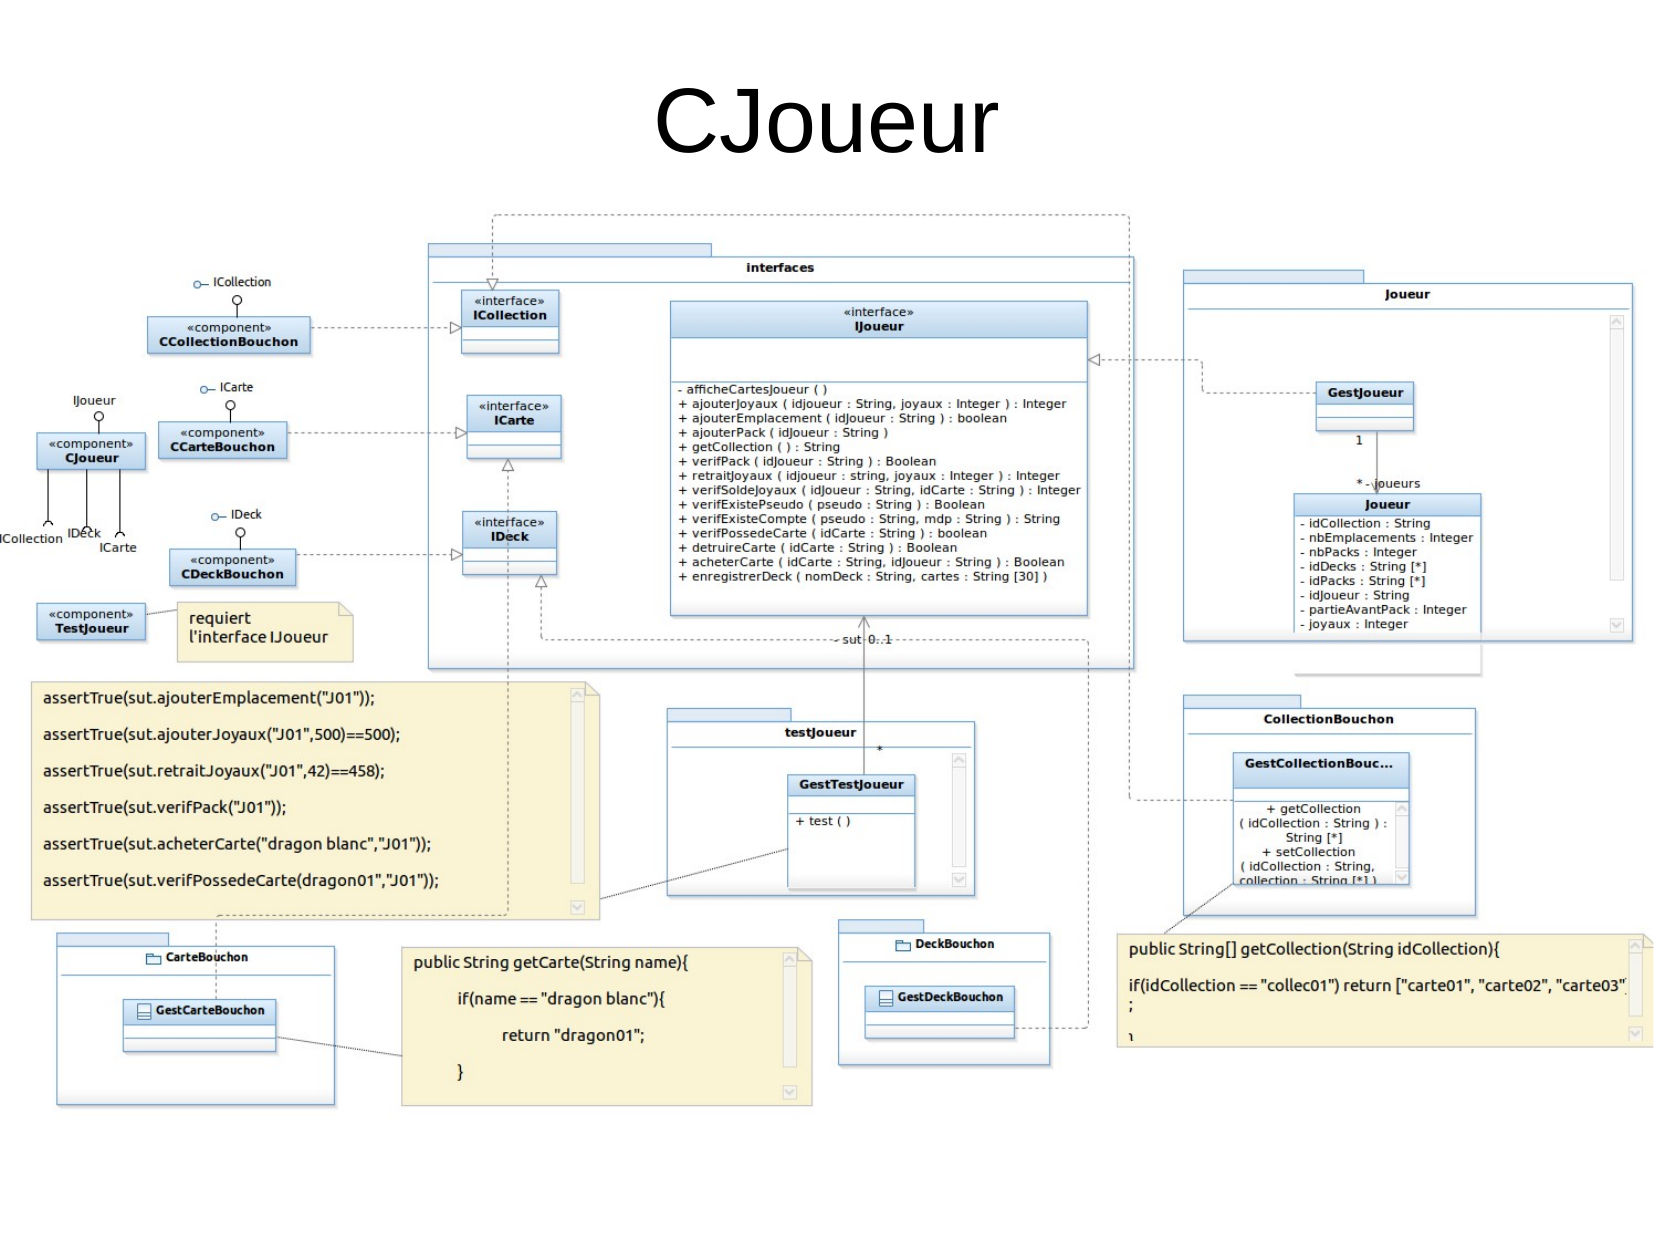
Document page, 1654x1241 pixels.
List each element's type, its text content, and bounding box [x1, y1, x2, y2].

picture [0, 200, 1654, 1124]
title CJoueur [82, 17, 1571, 200]
